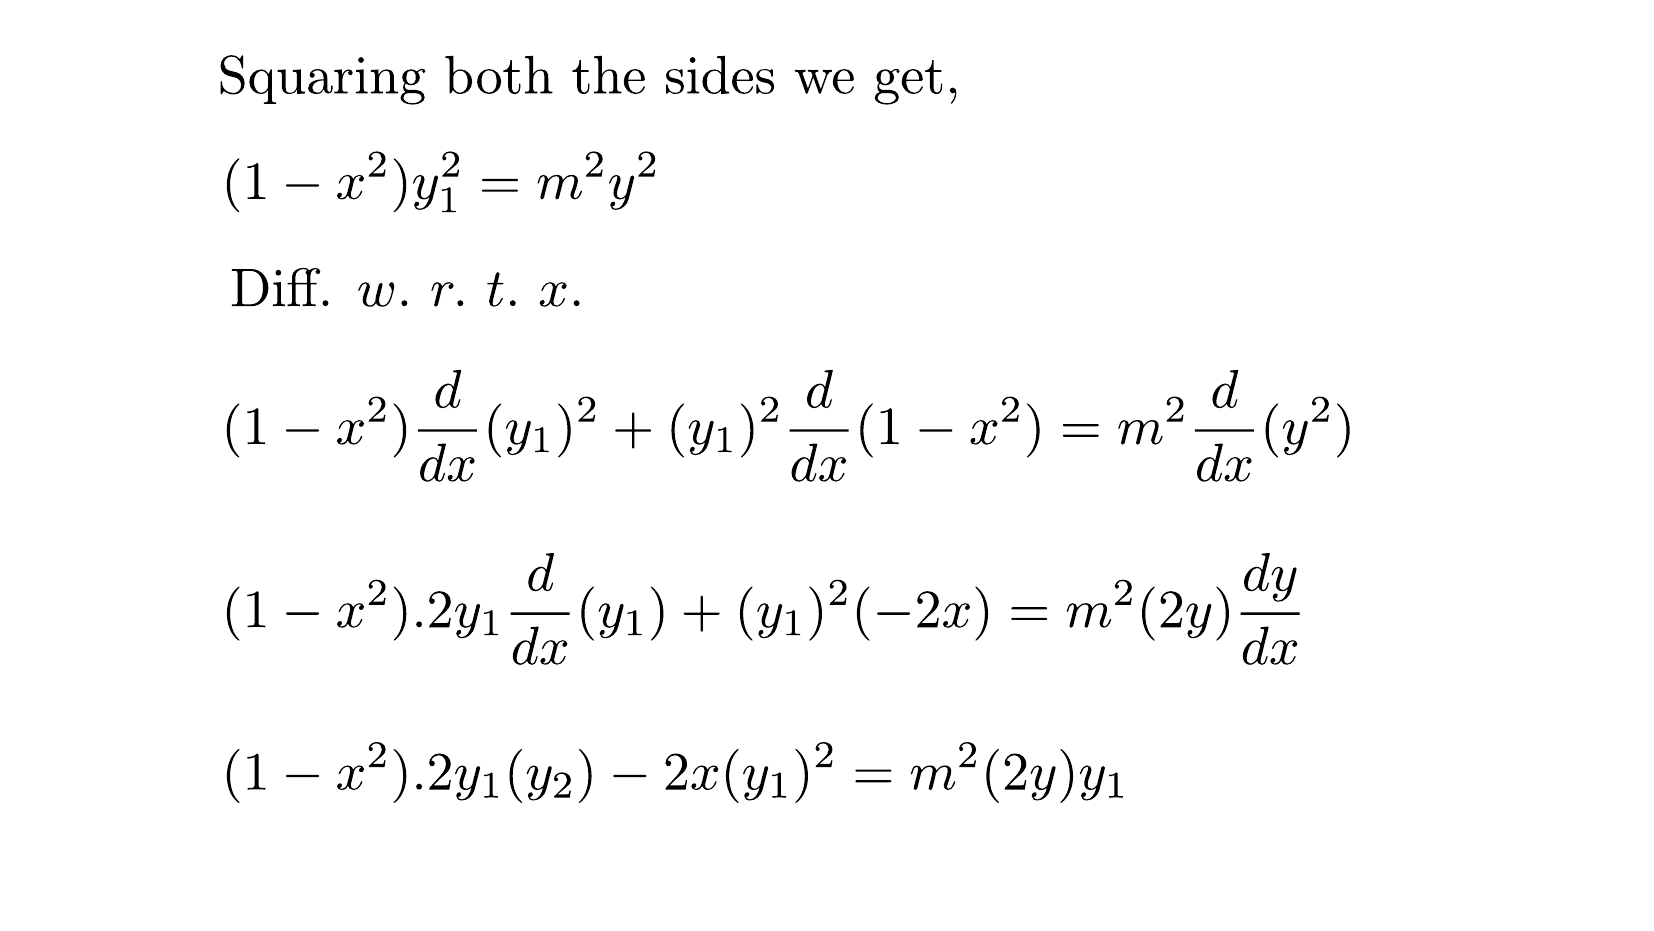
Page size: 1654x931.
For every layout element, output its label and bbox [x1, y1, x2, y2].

text_box [224, 151, 656, 213]
text_box [224, 742, 1123, 803]
text_box [231, 267, 580, 307]
text_box [224, 553, 1300, 665]
title [47, 37, 1607, 886]
text_box [224, 369, 1350, 482]
text_box [220, 55, 957, 105]
